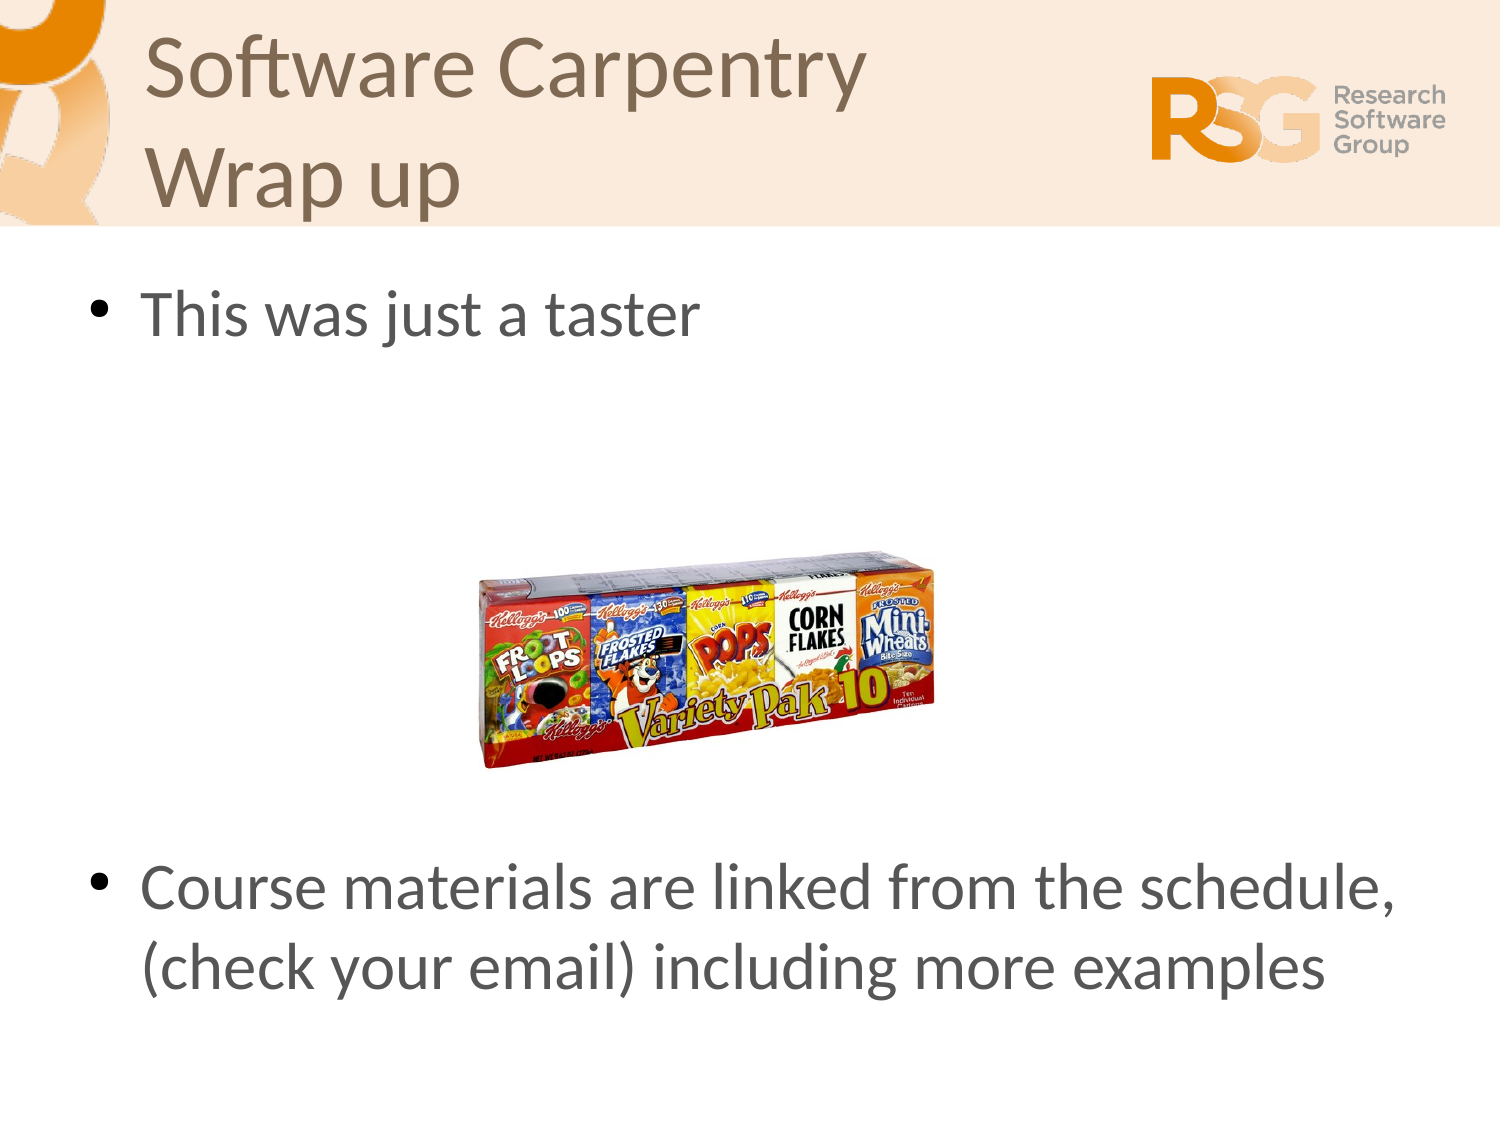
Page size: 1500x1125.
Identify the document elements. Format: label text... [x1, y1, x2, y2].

picture [451, 407, 957, 835]
picture [0, 0, 113, 225]
title Software Carpentry Wrap up [129, 21, 1128, 210]
list Course materials are linked from the schedule, (check your email) including more examples [54, 835, 1426, 975]
list This was just a taster [54, 262, 1425, 402]
picture [1100, 27, 1497, 212]
